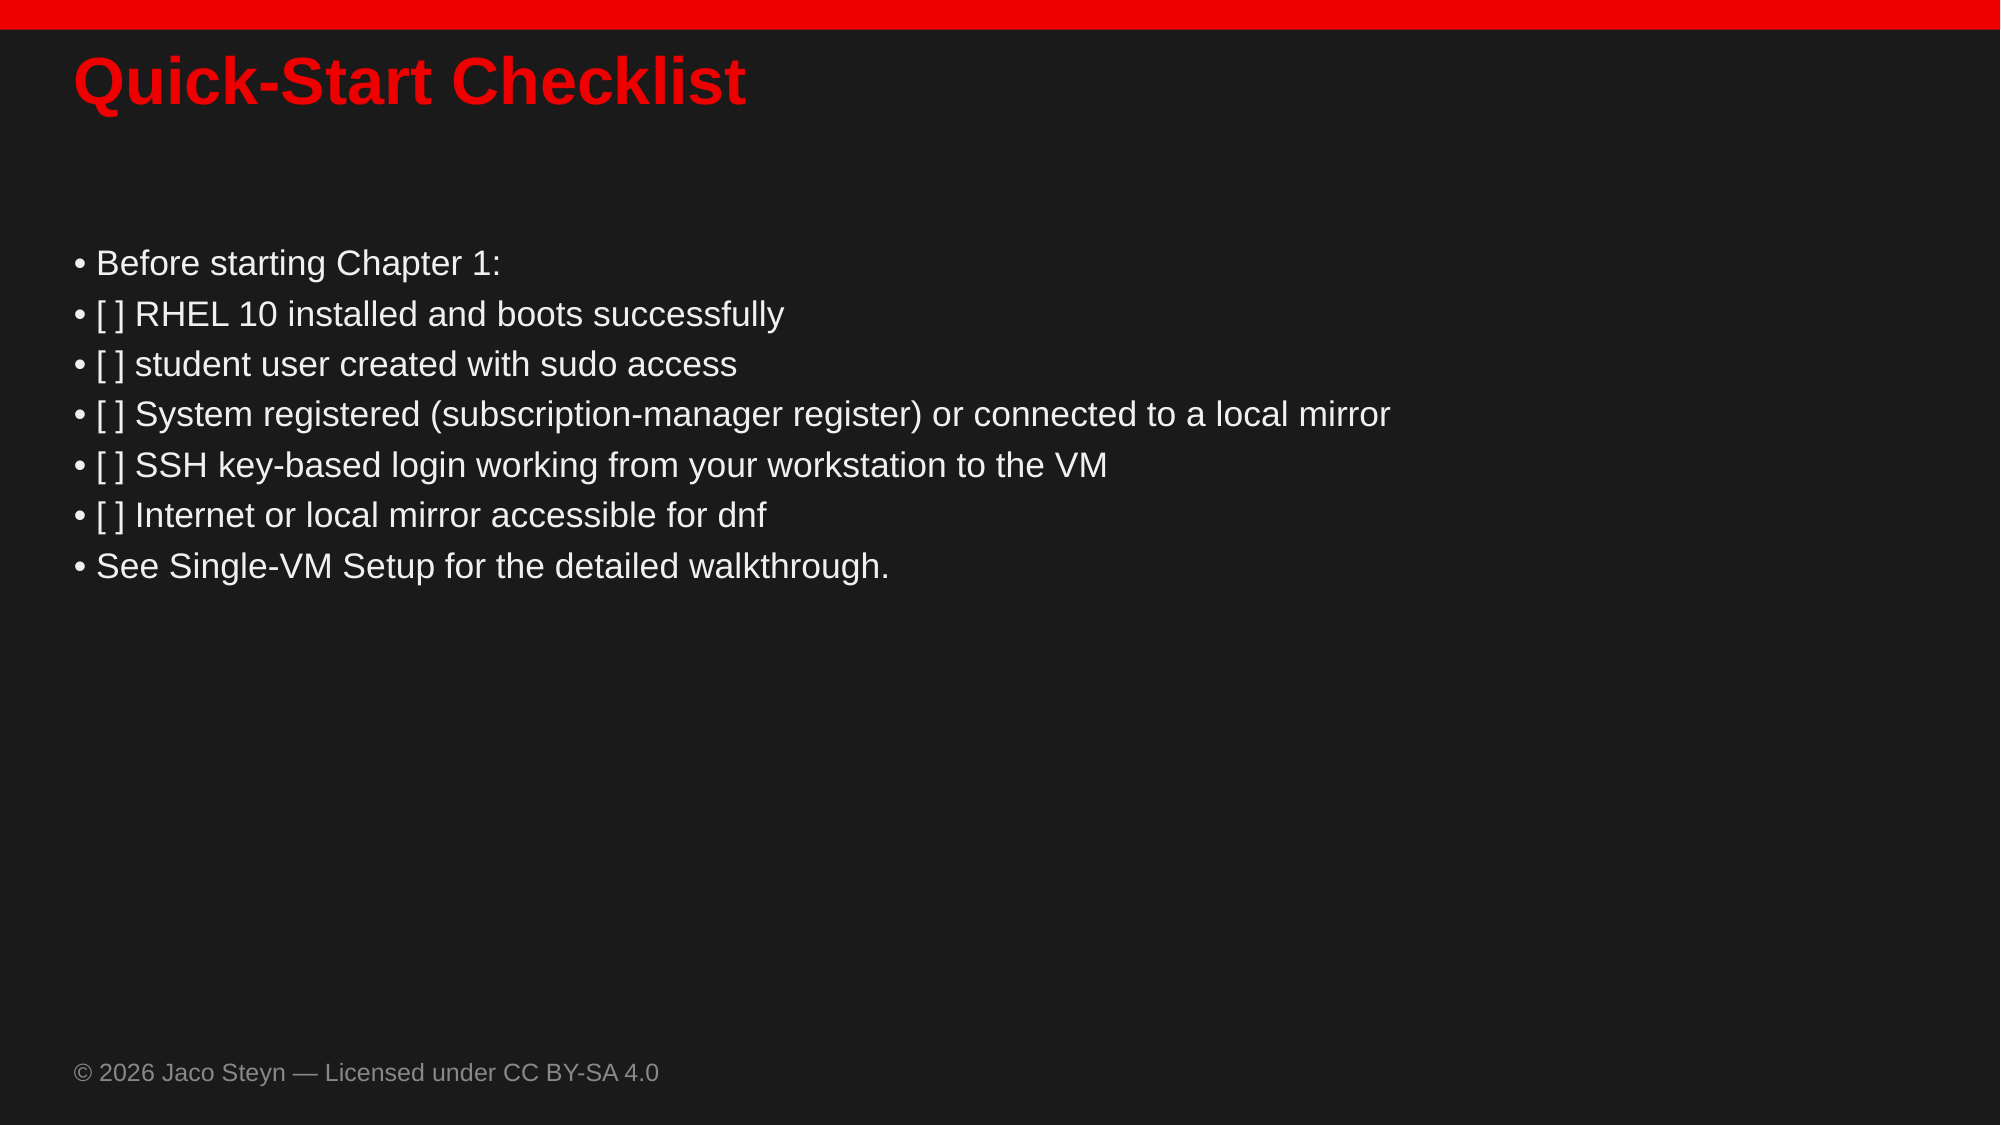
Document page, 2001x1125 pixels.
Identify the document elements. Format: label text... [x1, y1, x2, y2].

text_box Quick-Start Checklist [59, 36, 1942, 208]
text_box © 2026 Jaco Steyn — Licensed under CC BY-SA 4.0 [59, 1051, 1942, 1093]
text_box • Before starting Chapter 1: • [ ] RHEL 10 installed and boots successfully • [ ] student user created with sudo access • [ ] System registered (subscription-manager register) or connected to a local mirror • [ ] SSH key-based login working from your workstation to the VM • [ ] Internet or local mirror accessible for dnf • See Single-VM Setup for the detailed walkthrough. [59, 236, 1942, 1037]
text_box [0, 0, 2001, 30]
